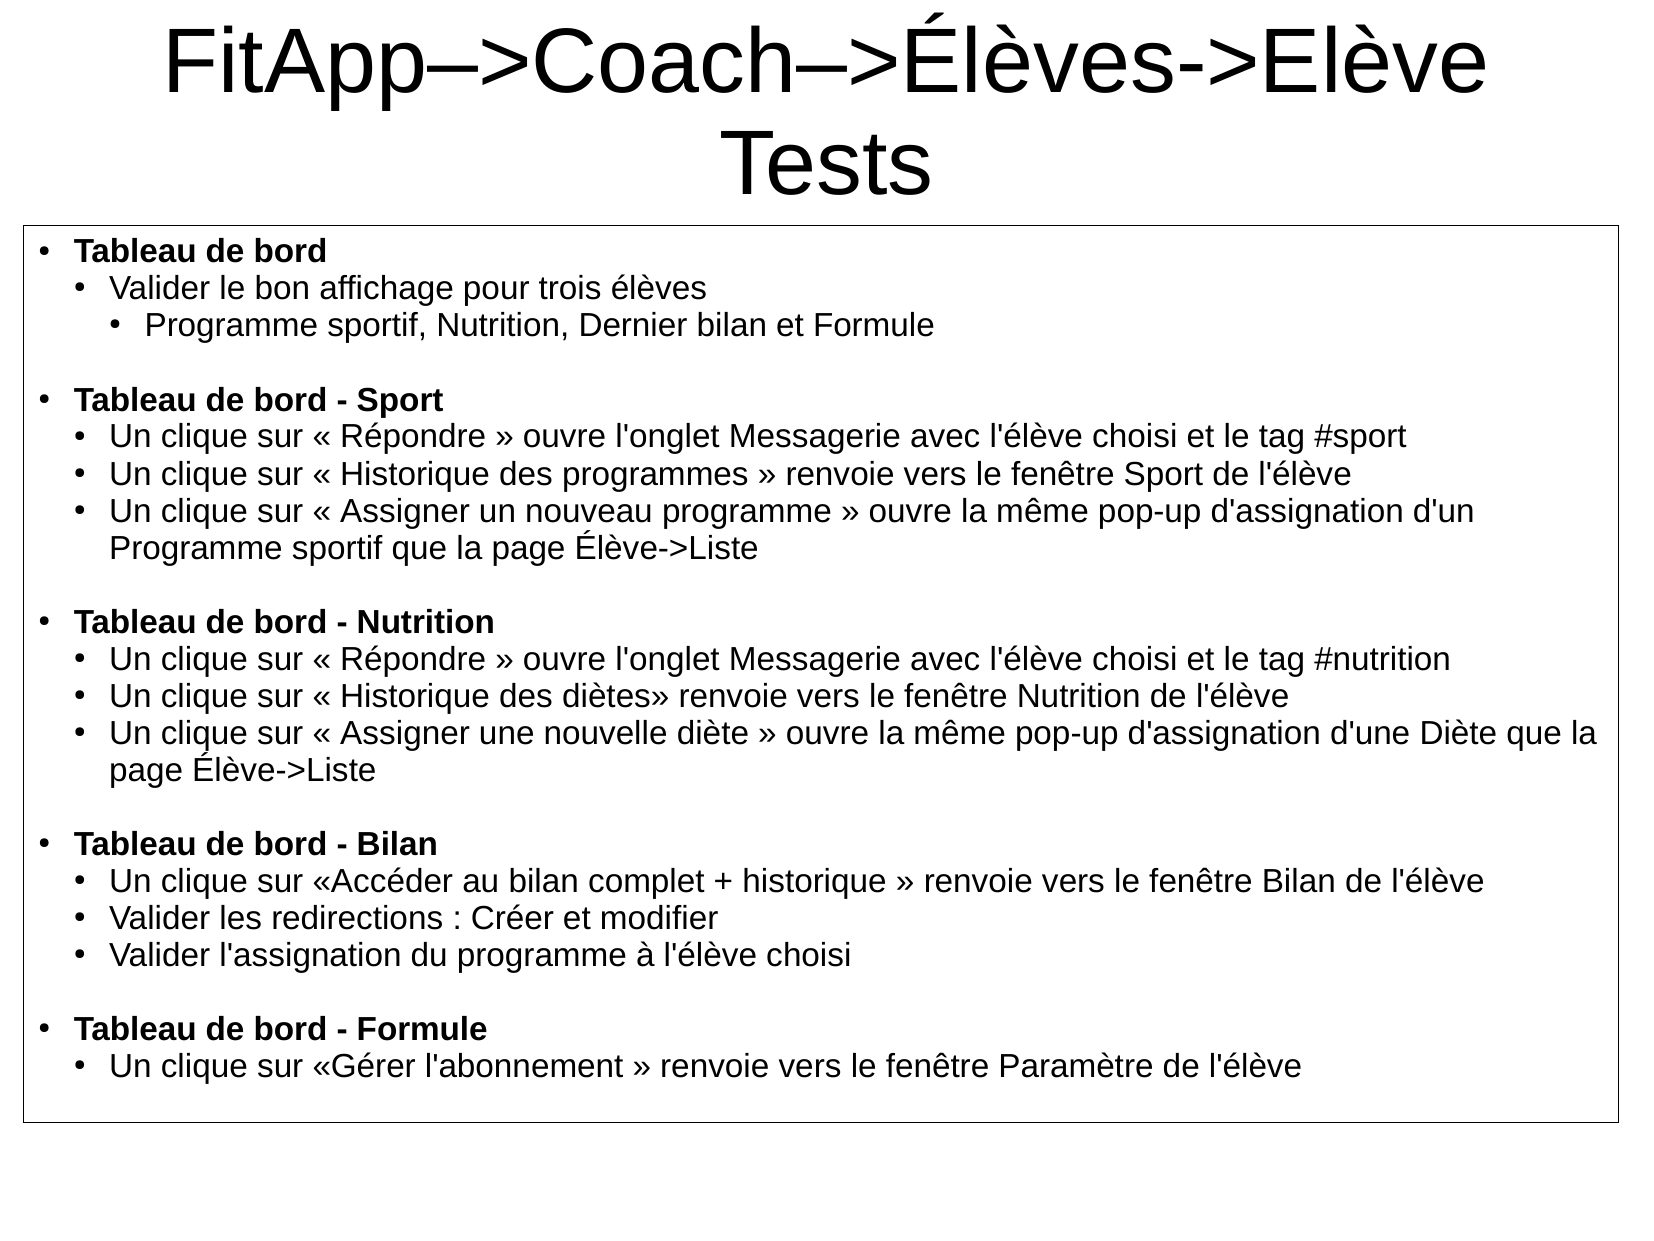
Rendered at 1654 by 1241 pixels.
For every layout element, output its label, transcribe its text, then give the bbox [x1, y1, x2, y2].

title FitApp–>Coach–>Élèves->Elève Tests [82, 8, 1571, 216]
text_box Tableau de bord Valider le bon affichage pour trois élèves Programme sportif, Nutrition, Dernier bilan et Formule Tableau de bord - Sport Un clique sur « Répondre » ouvre l'onglet Messagerie avec l'élève choisi et le tag #sport Un clique sur « Historique des programmes » renvoie vers le fenêtre Sport de l'élève Un clique sur « Assigner un nouveau programme » ouvre la même pop-up d'assignation d'un Programme sportif que la page Élève->Liste Tableau de bord - Nutrition Un clique sur « Répondre » ouvre l'onglet Messagerie avec l'élève choisi et le tag #nutrition Un clique sur « Historique des diètes» renvoie vers le fenêtre Nutrition de l'élève Un clique sur « Assigner une nouvelle diète » ouvre la même pop-up d'assignation d'une Diète que la page Élève->Liste Tableau de bord - Bilan Un clique sur «Accéder au bilan complet + historique » renvoie vers le fenêtre Bilan de l'élève Valider les redirections : Créer et modifier Valider l'assignation du programme à l'élève choisi Tableau de bord - Formule Un clique sur «Gérer l'abonnement » renvoie vers le fenêtre Paramètre de l'élève [23, 225, 1619, 1123]
